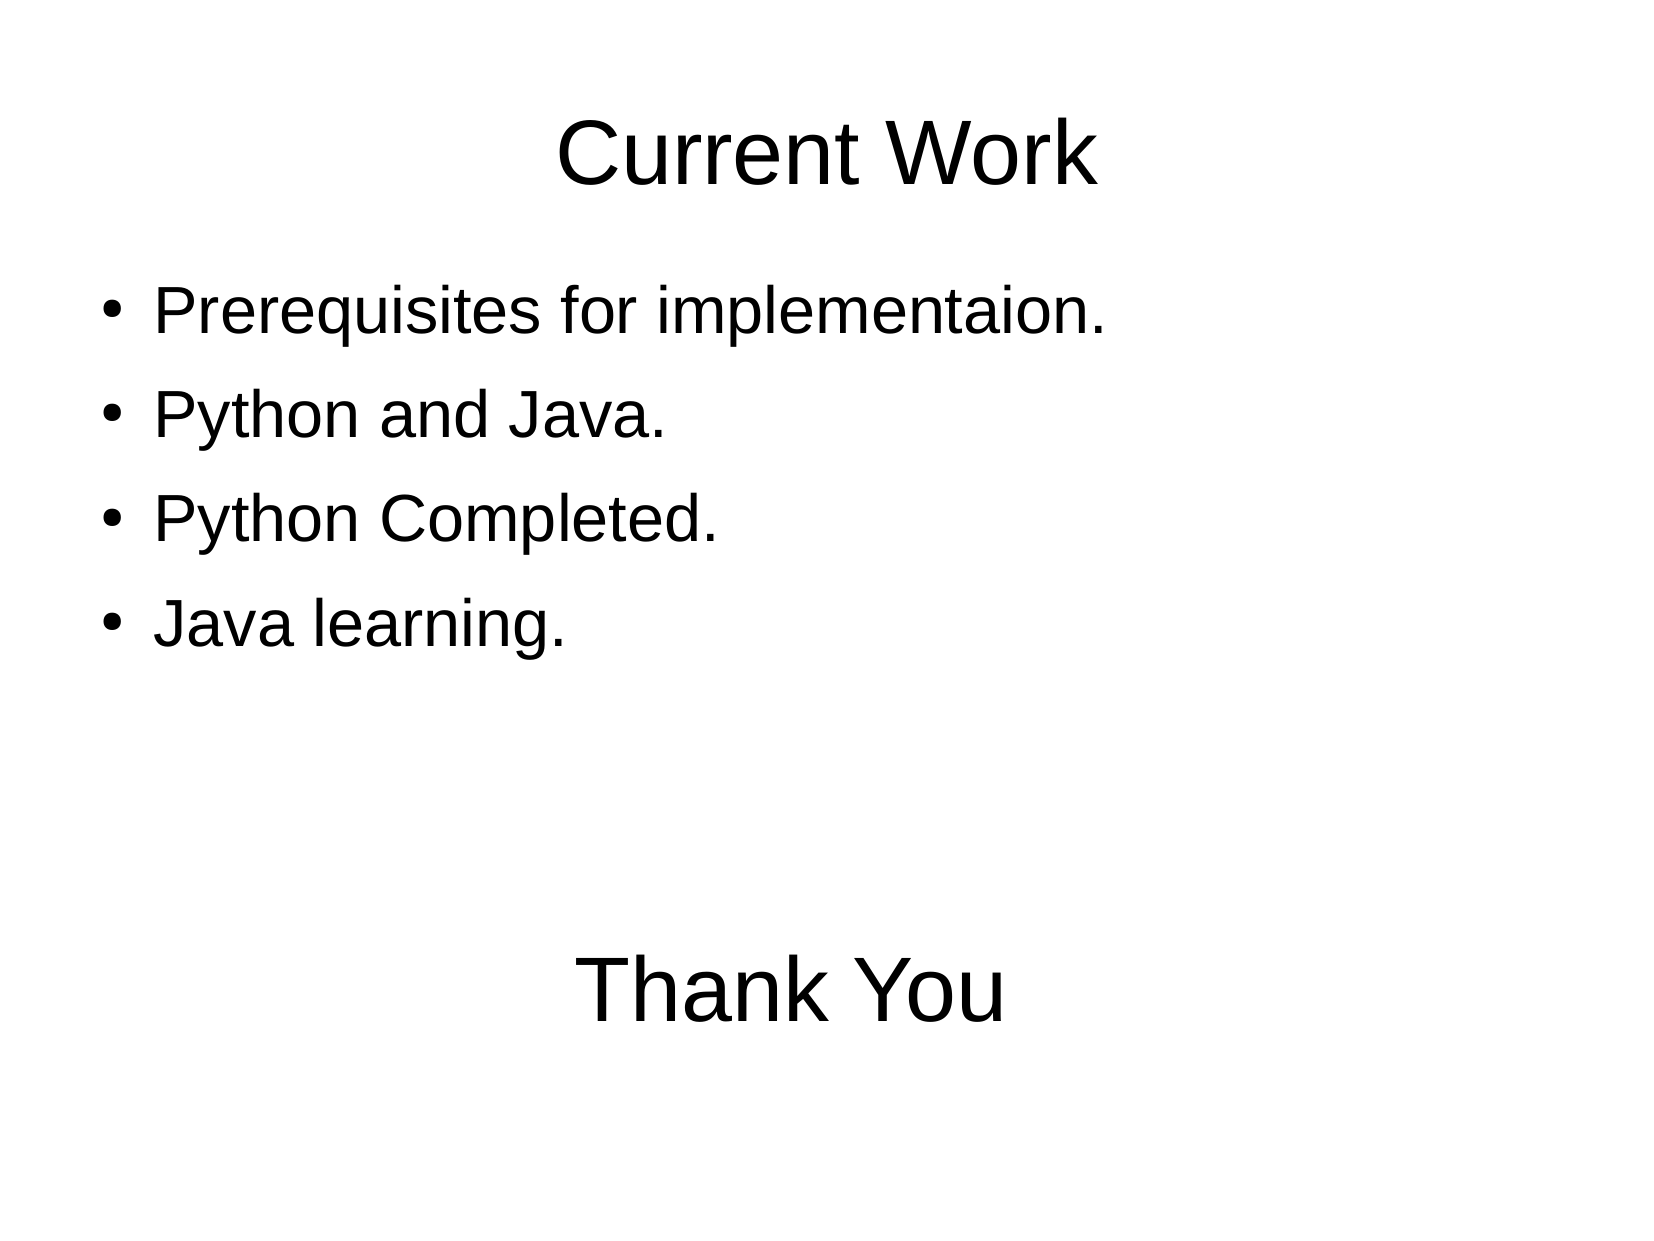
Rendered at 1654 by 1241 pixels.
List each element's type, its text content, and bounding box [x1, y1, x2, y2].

title Thank You [47, 885, 1536, 1093]
title Current Work [82, 49, 1571, 257]
list Prerequisites for implementaion. Python and Java. Python Completed. Java learning. [82, 272, 1571, 721]
